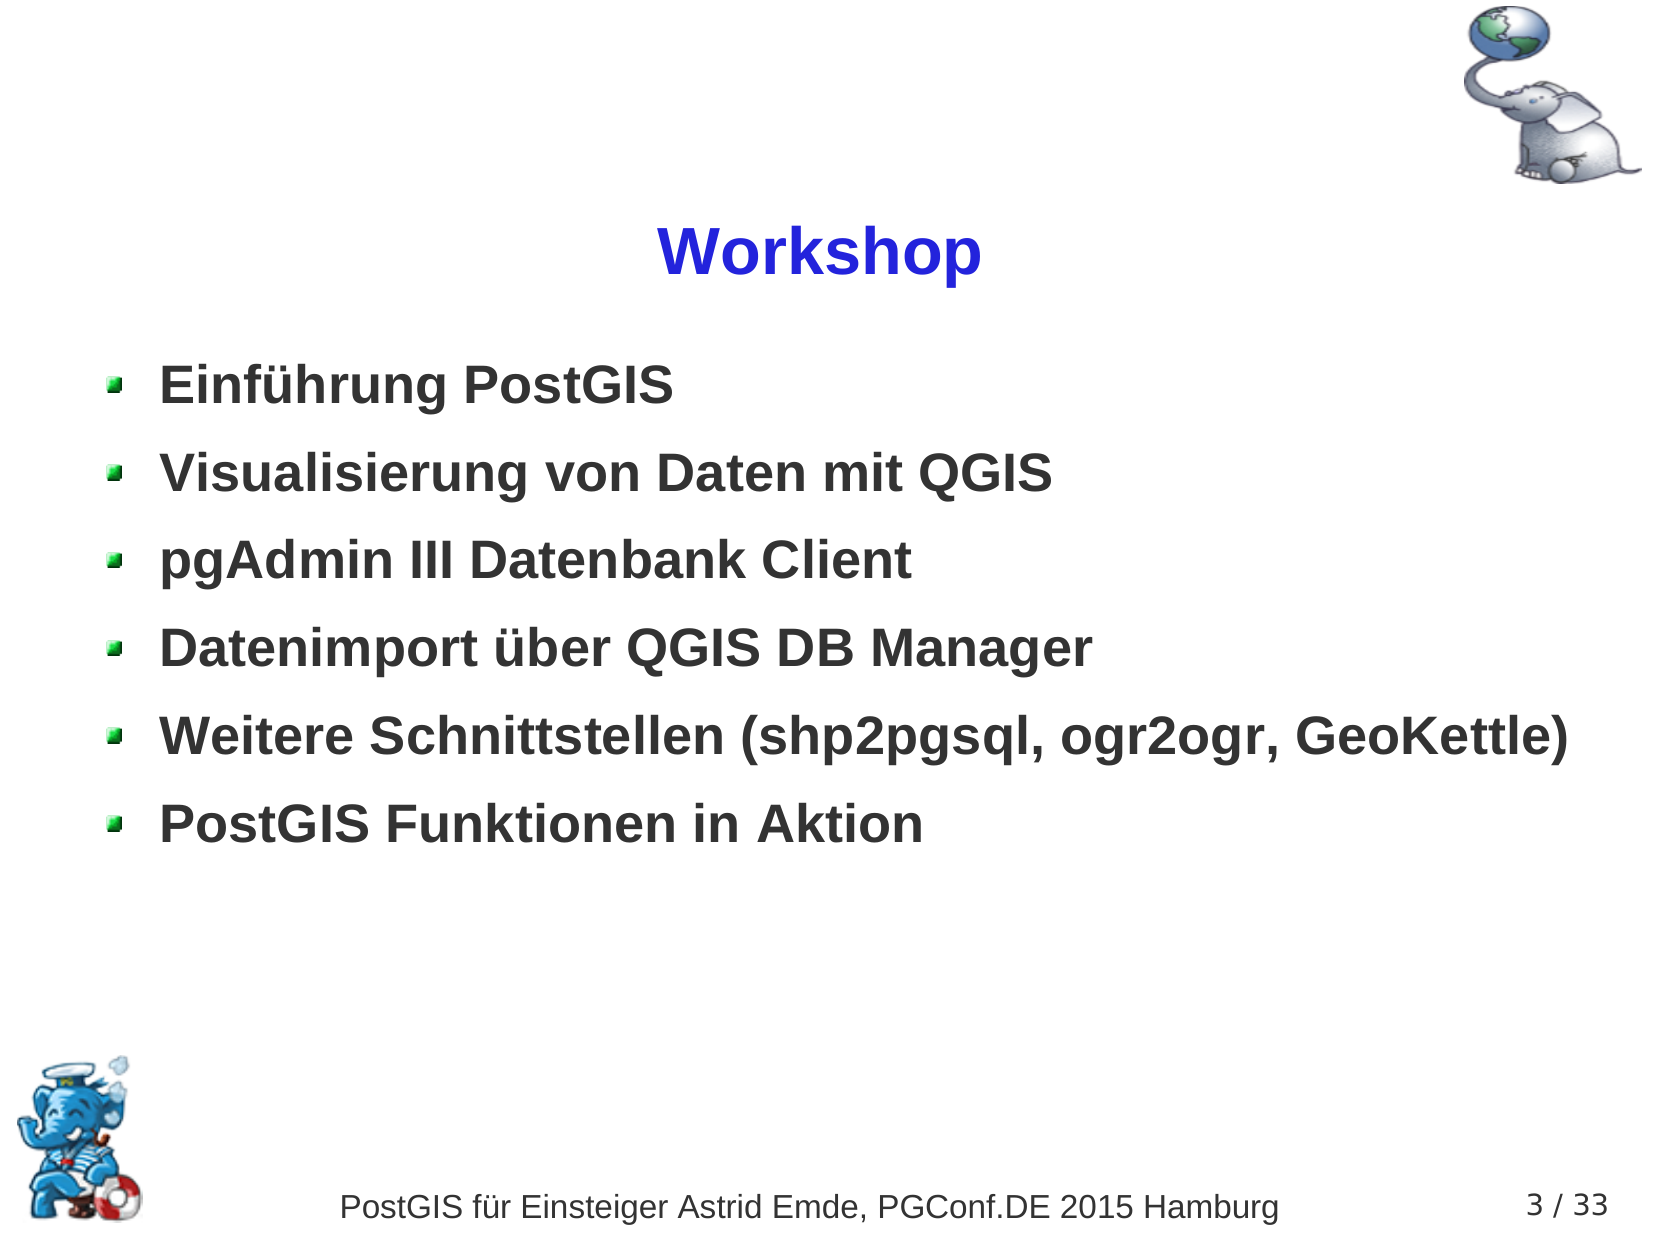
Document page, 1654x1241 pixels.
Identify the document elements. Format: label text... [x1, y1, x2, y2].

title Workshop [76, 177, 1565, 325]
picture [1464, 6, 1642, 184]
list Einführung PostGIS Visualisierung von Daten mit QGIS pgAdmin III Datenbank Client Datenimport über QGIS DB Manager Weitere Schnittstellen (shp2pgsql, ogr2ogr, GeoKettle) PostGIS Funktionen in Aktion [88, 354, 1577, 1173]
picture [17, 1055, 143, 1223]
